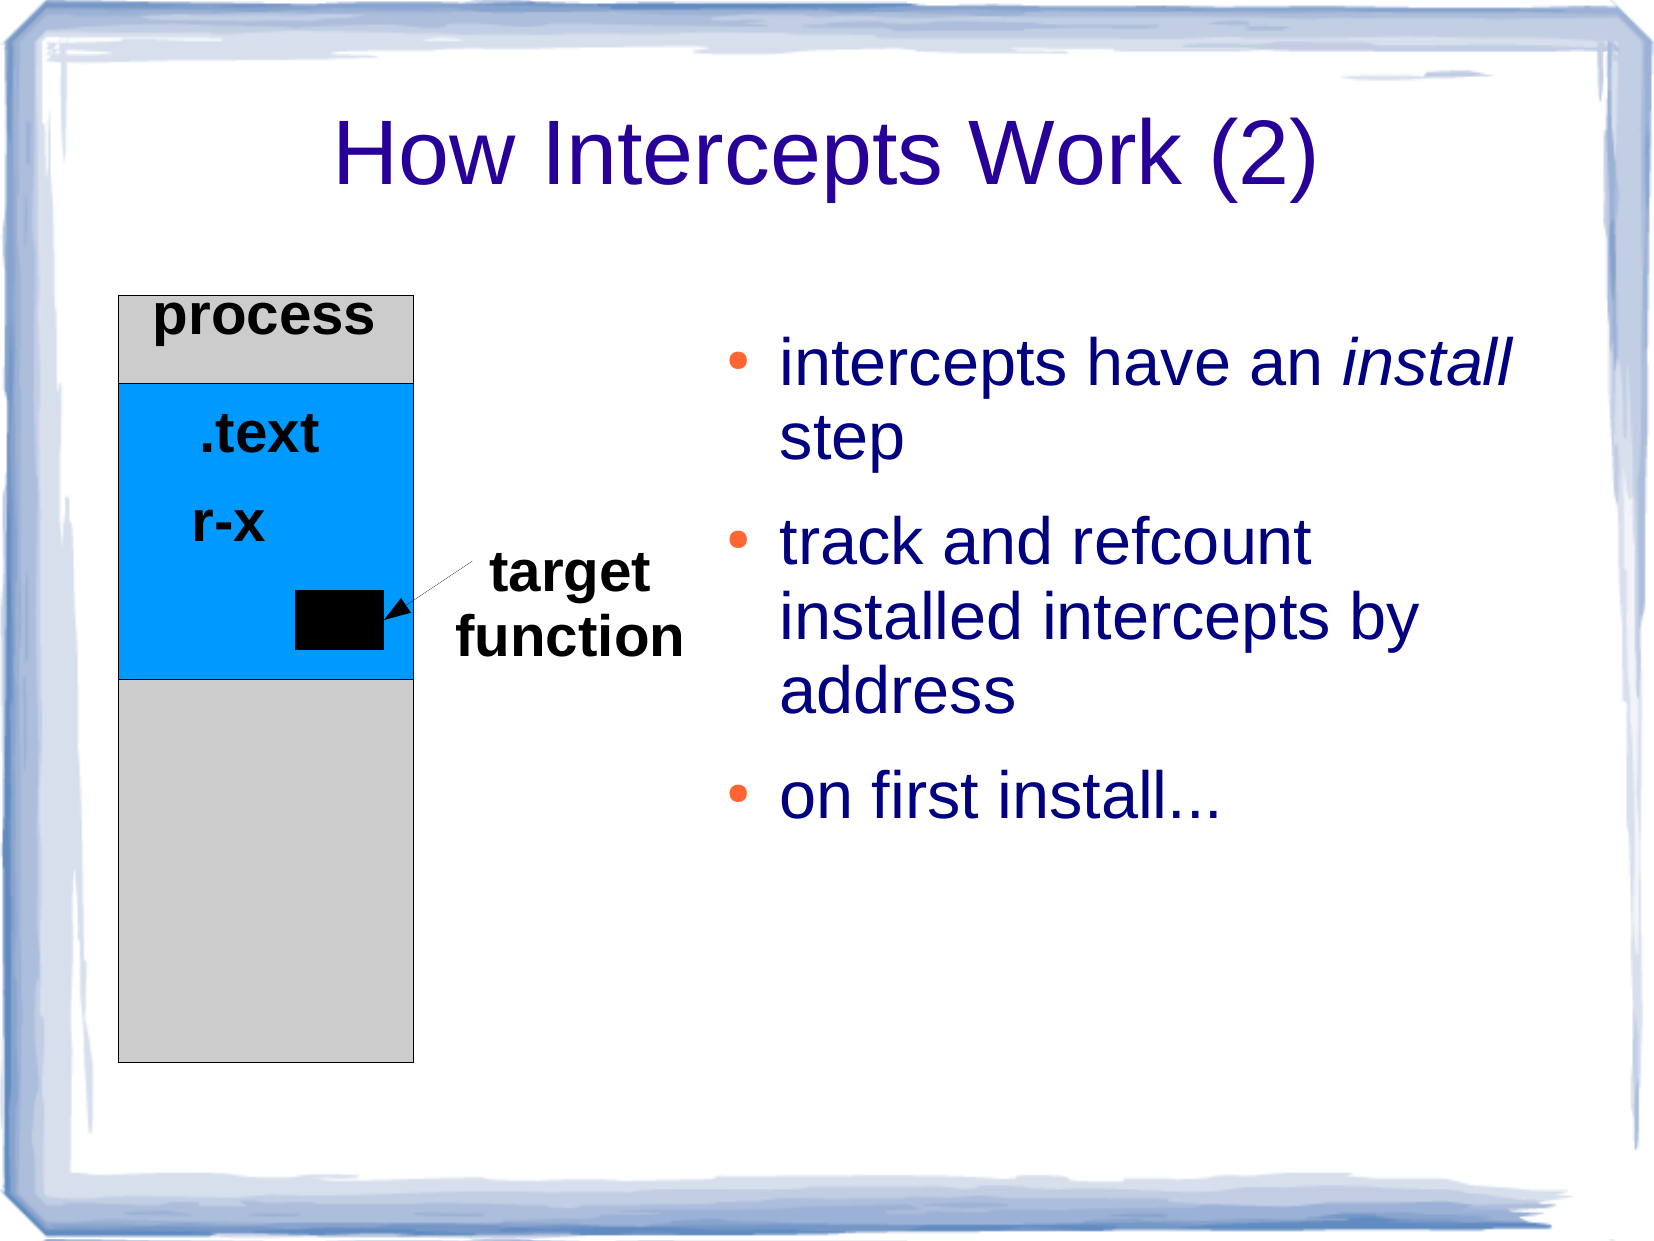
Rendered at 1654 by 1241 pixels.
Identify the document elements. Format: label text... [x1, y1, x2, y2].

text_box .text [184, 392, 335, 473]
list intercepts have an install step track and refcount installed intercepts by address on first install... [708, 324, 1572, 1129]
text_box r-x [177, 481, 282, 562]
text_box target function [440, 531, 701, 677]
picture [0, 0, 1654, 1241]
text_box [118, 295, 414, 1063]
text_box process [138, 274, 392, 355]
title How Intercepts Work (2) [82, 49, 1571, 257]
